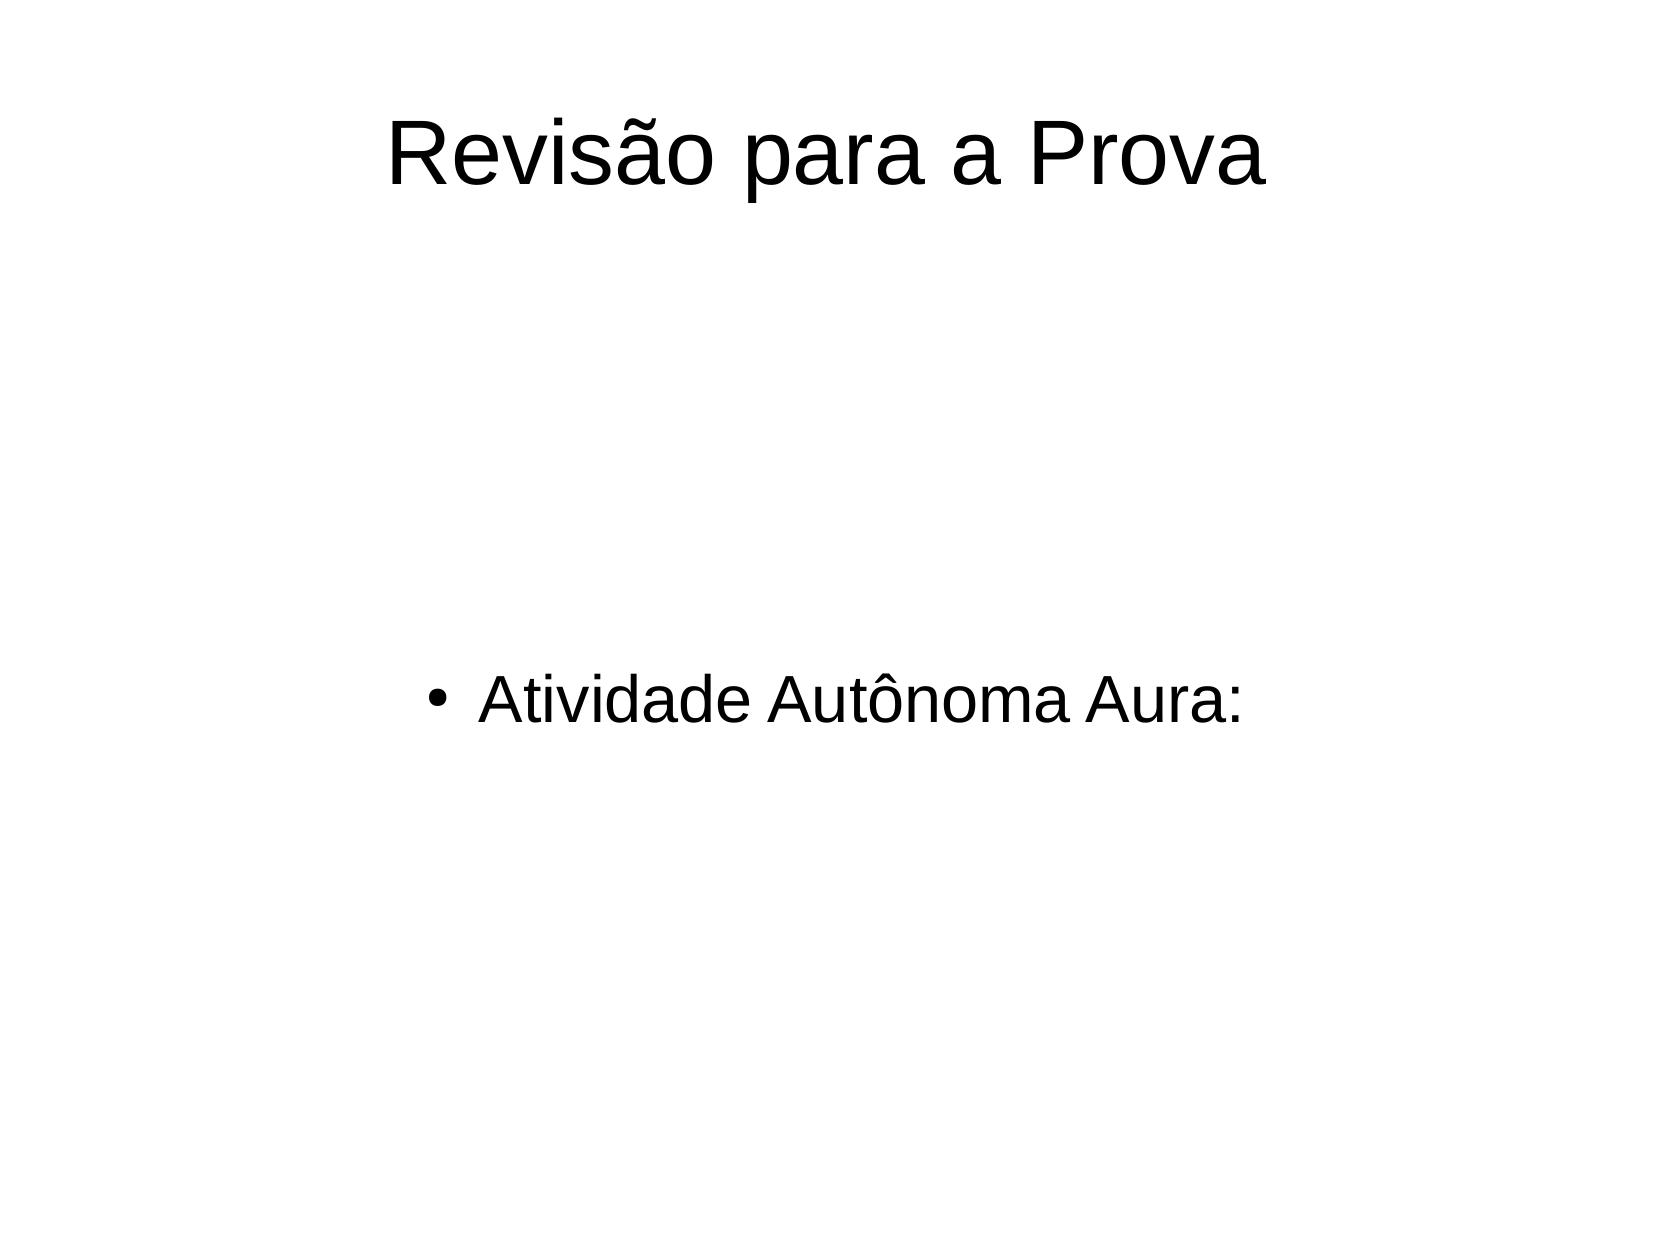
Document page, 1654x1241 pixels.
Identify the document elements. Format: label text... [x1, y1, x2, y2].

list Atividade Autônoma Aura: [82, 290, 1571, 1109]
title Revisão para a Prova [82, 49, 1571, 257]
